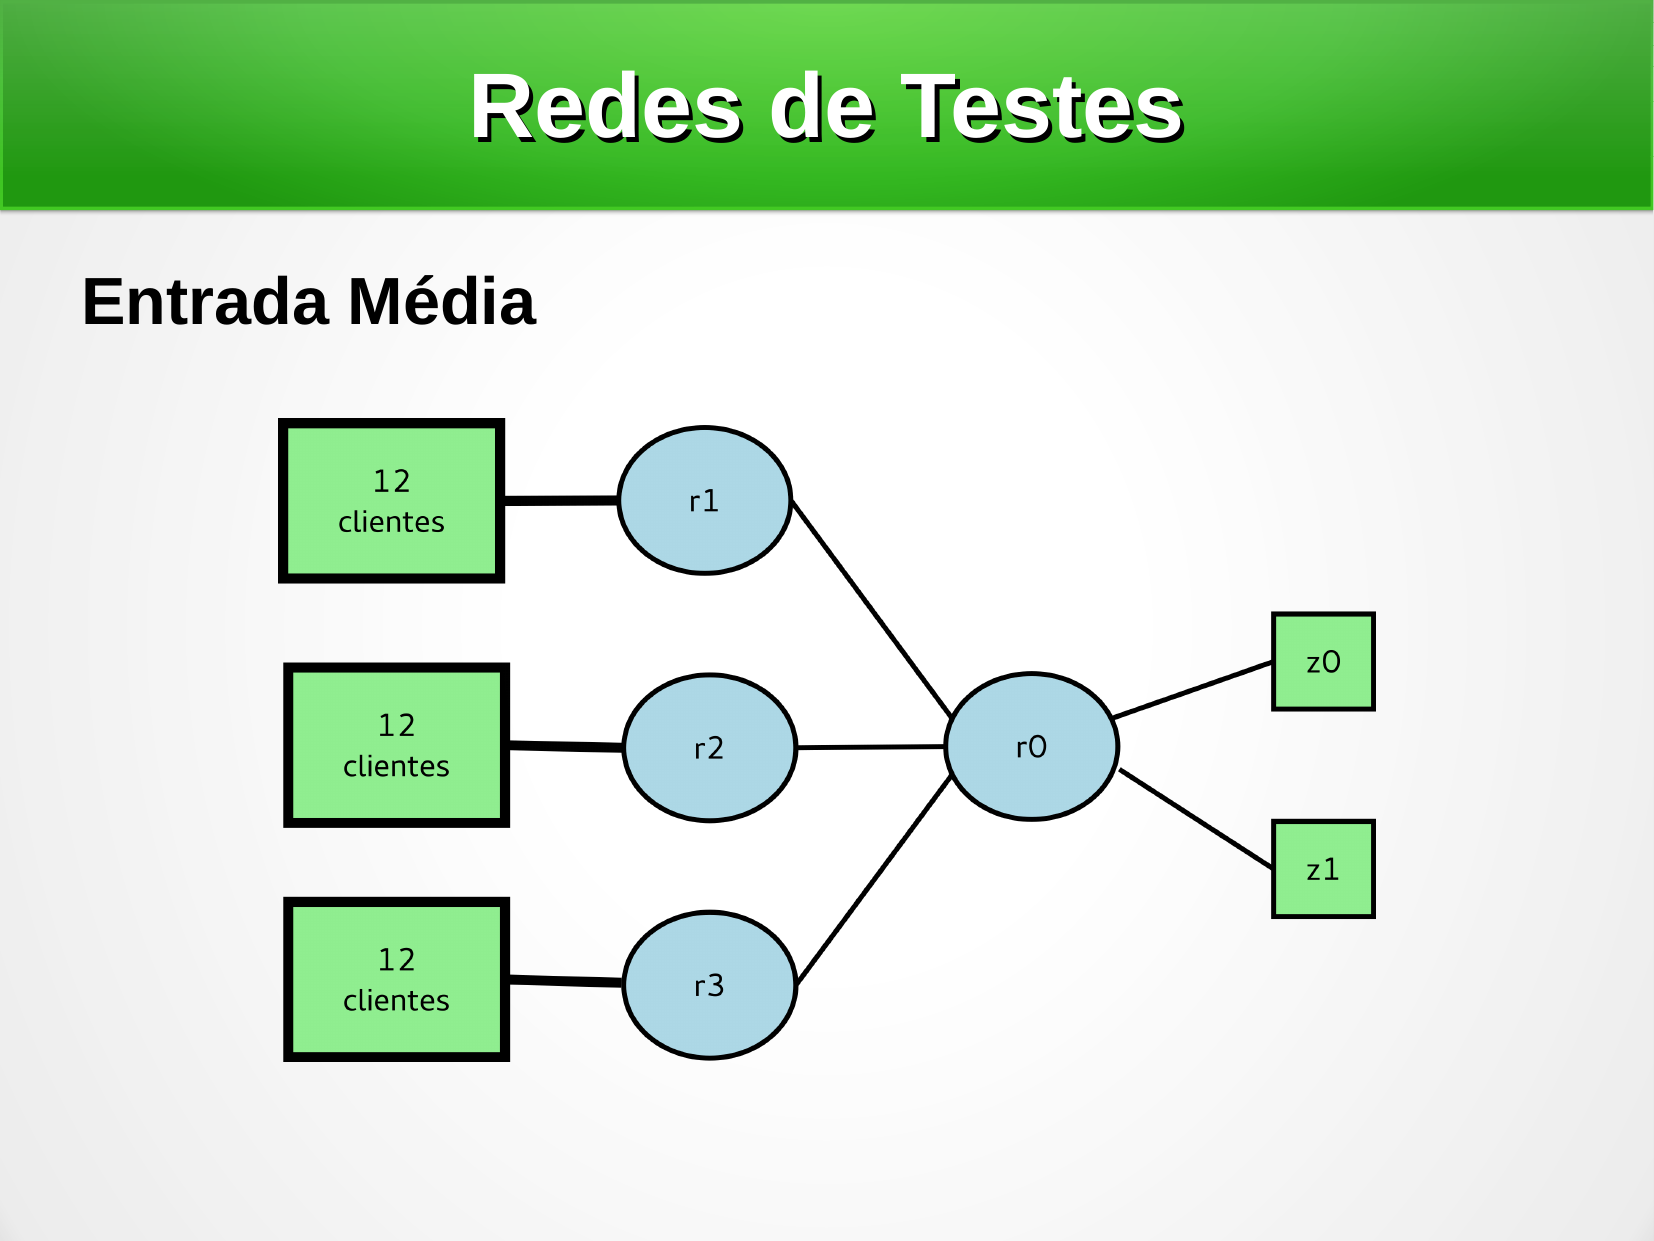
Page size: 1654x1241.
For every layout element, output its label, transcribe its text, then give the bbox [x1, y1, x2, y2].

list Entrada Média [81, 263, 569, 361]
picture [278, 418, 1376, 1062]
title Redes de Testes [82, 35, 1571, 178]
